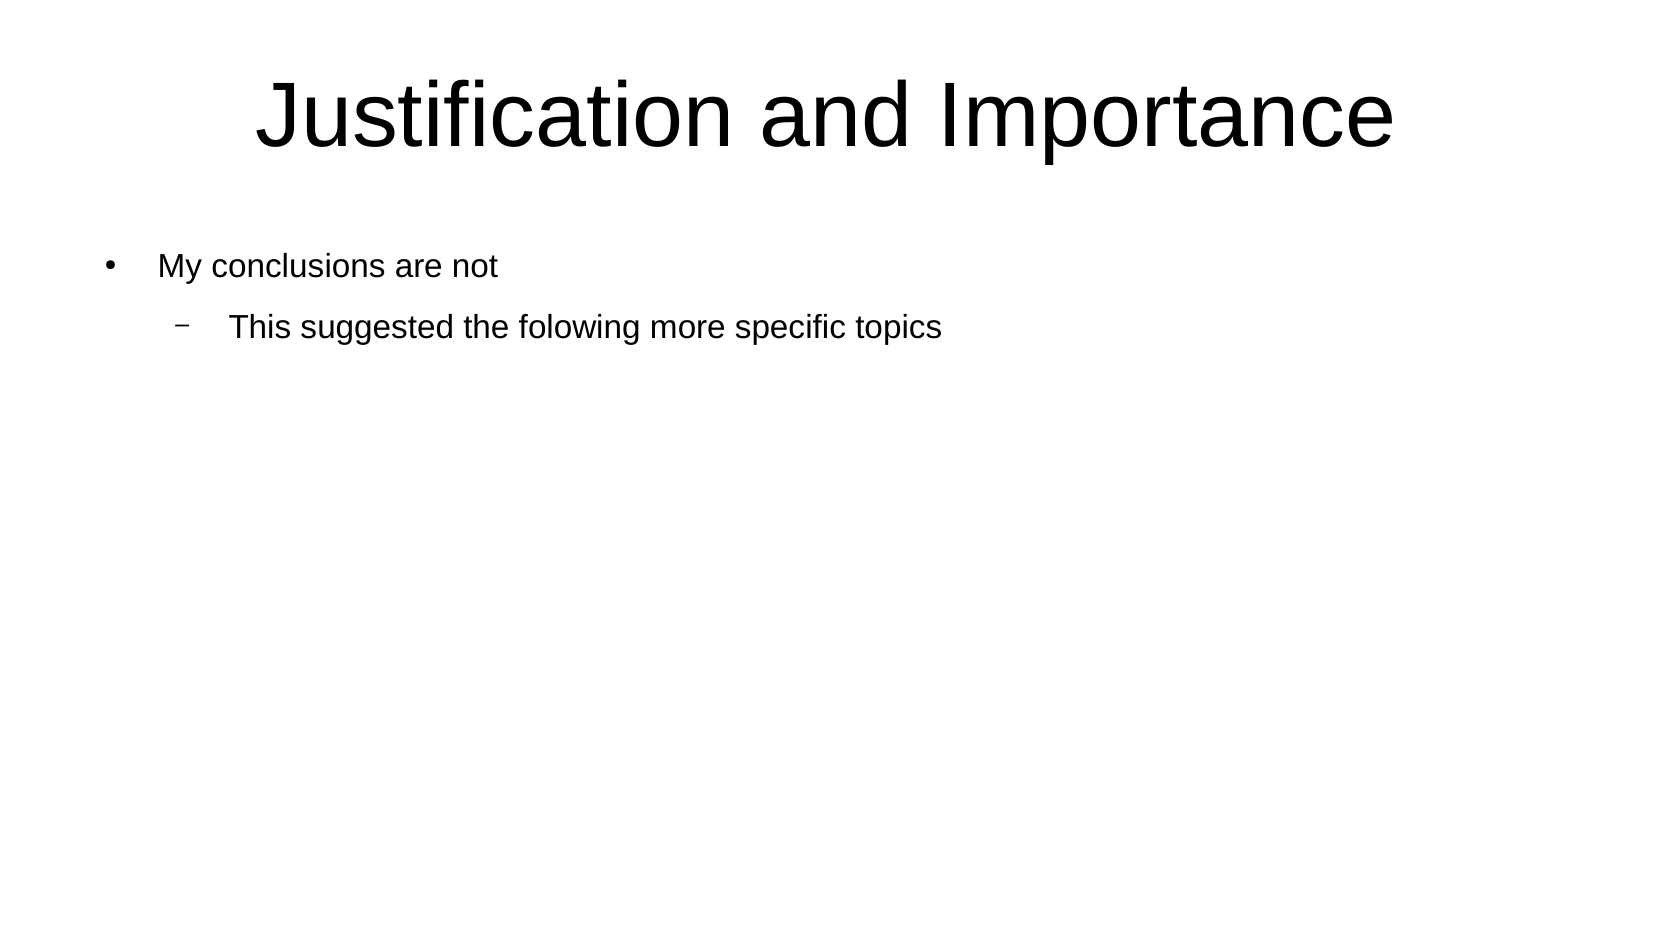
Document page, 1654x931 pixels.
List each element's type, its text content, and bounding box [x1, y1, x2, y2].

title Justification and Importance [82, 37, 1571, 193]
list My conclusions are not This suggested the folowing more specific topics [86, 210, 1576, 751]
